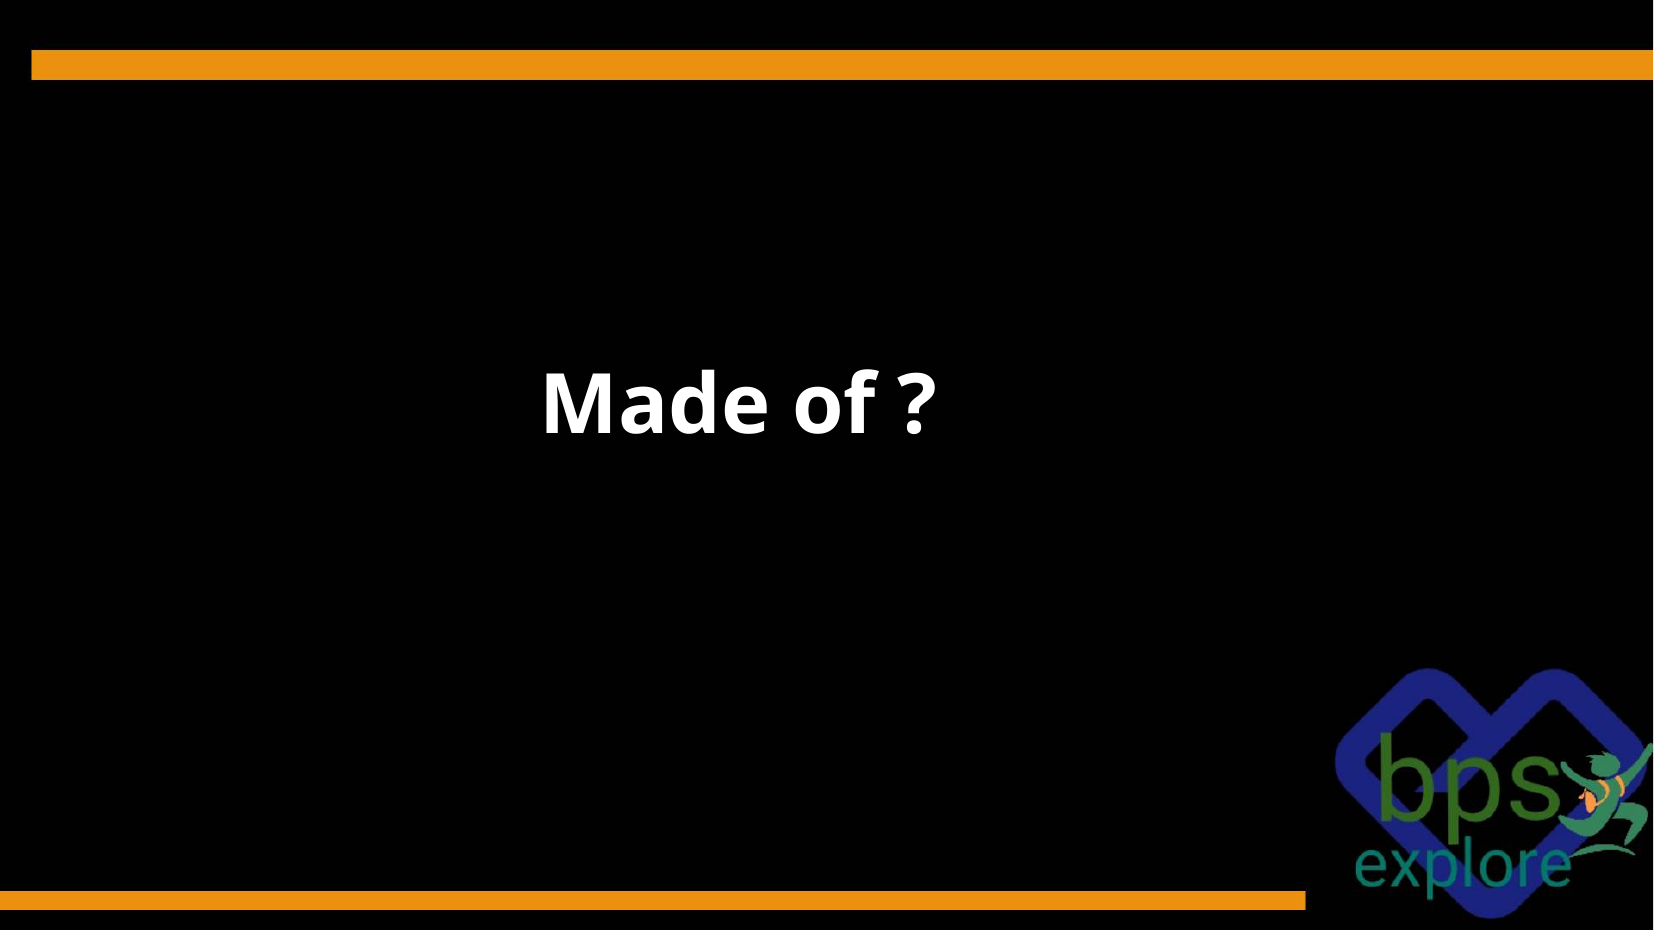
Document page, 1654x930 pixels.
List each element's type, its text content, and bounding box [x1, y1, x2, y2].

text_box Made of ? [525, 337, 1351, 488]
picture [0, 0, 1654, 930]
